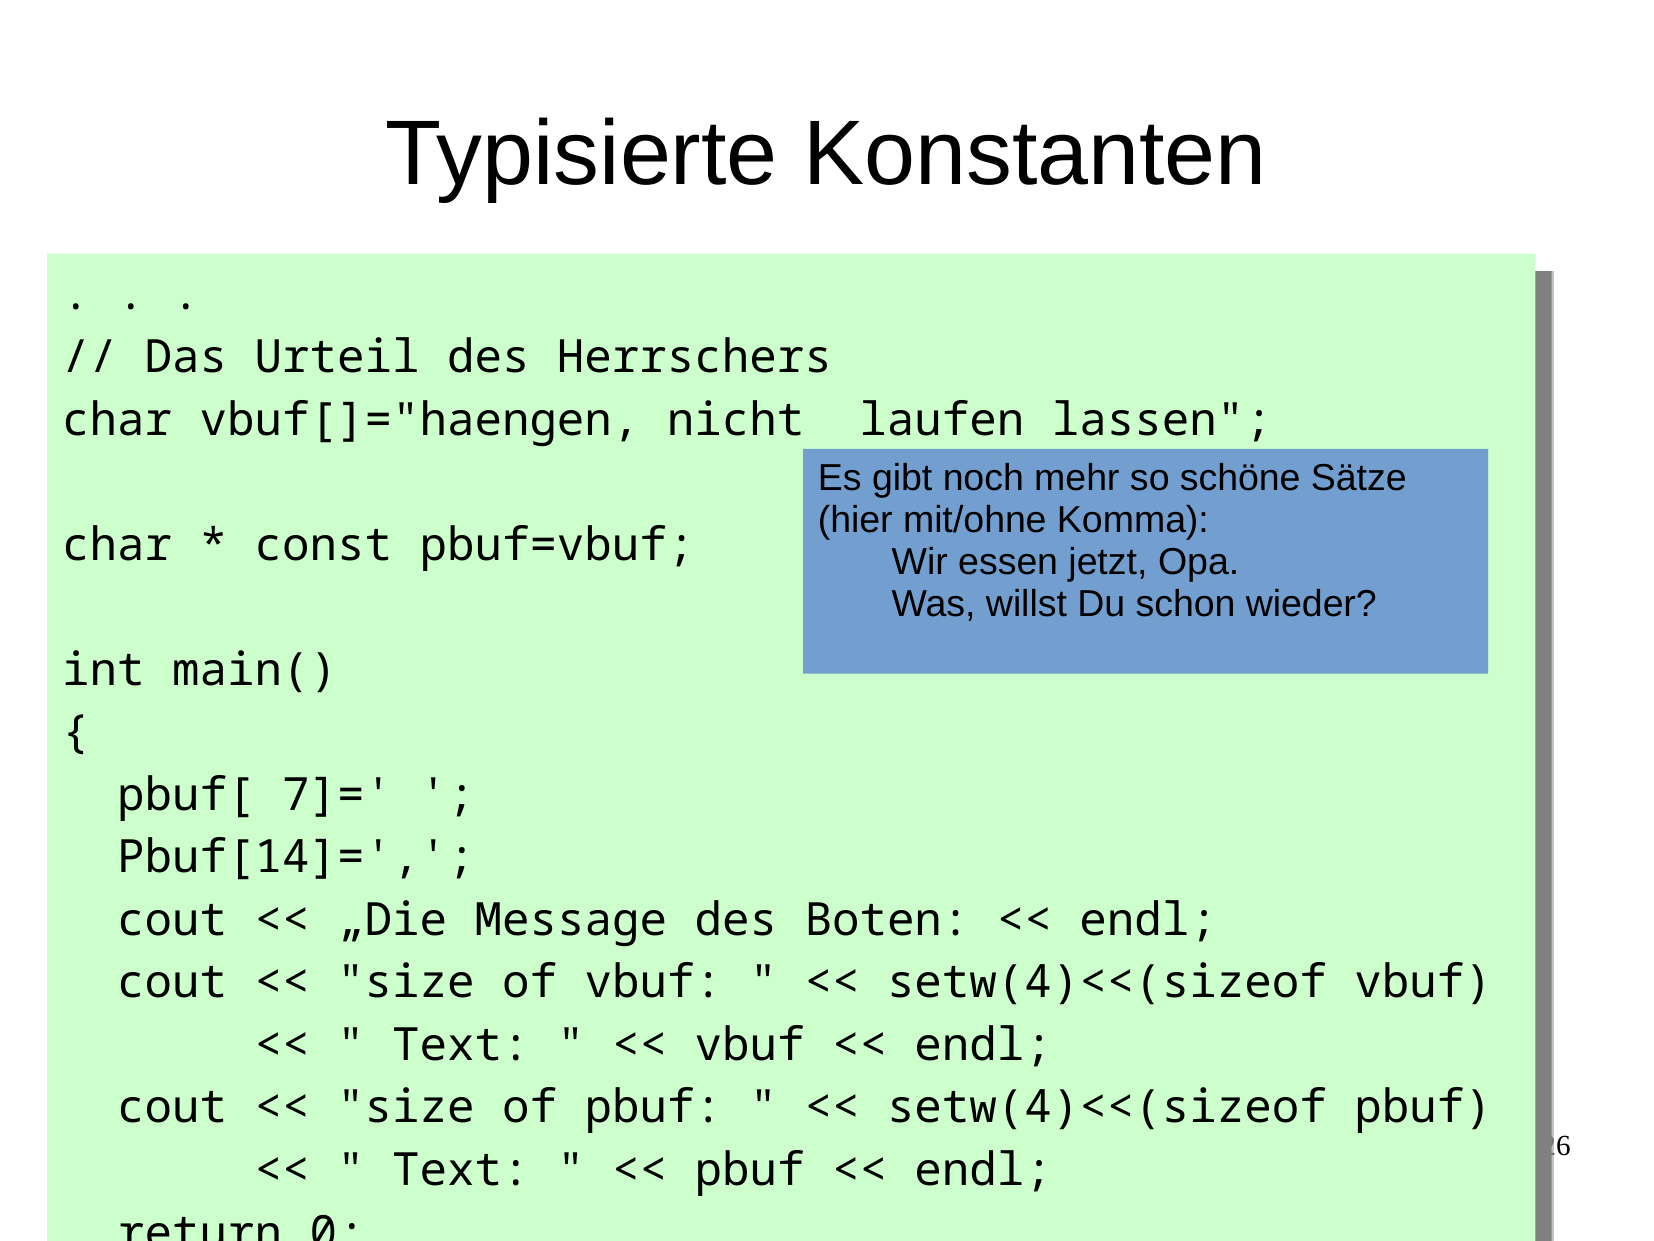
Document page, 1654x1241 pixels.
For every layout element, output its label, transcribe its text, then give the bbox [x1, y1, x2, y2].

text_box Es gibt noch mehr so schöne Sätze (hier mit/ohne Komma): Wir essen jetzt, Opa. Was, willst Du schon wieder? [803, 448, 1489, 674]
title Typisierte Konstanten [82, 49, 1571, 257]
text_box . . . // Das Urteil des Herrschers char vbuf[]="haengen, nicht laufen lassen"; char * const pbuf=vbuf; int main() { pbuf[ 7]=' '; Pbuf[14]=','; cout << „Die Message des Boten: << endl; cout << "size of vbuf: " << setw(4)<<(sizeof vbuf) << " Text: " << vbuf << endl; cout << "size of pbuf: " << setw(4)<<(sizeof pbuf) << " Text: " << pbuf << endl; return 0; } [47, 253, 1536, 1188]
